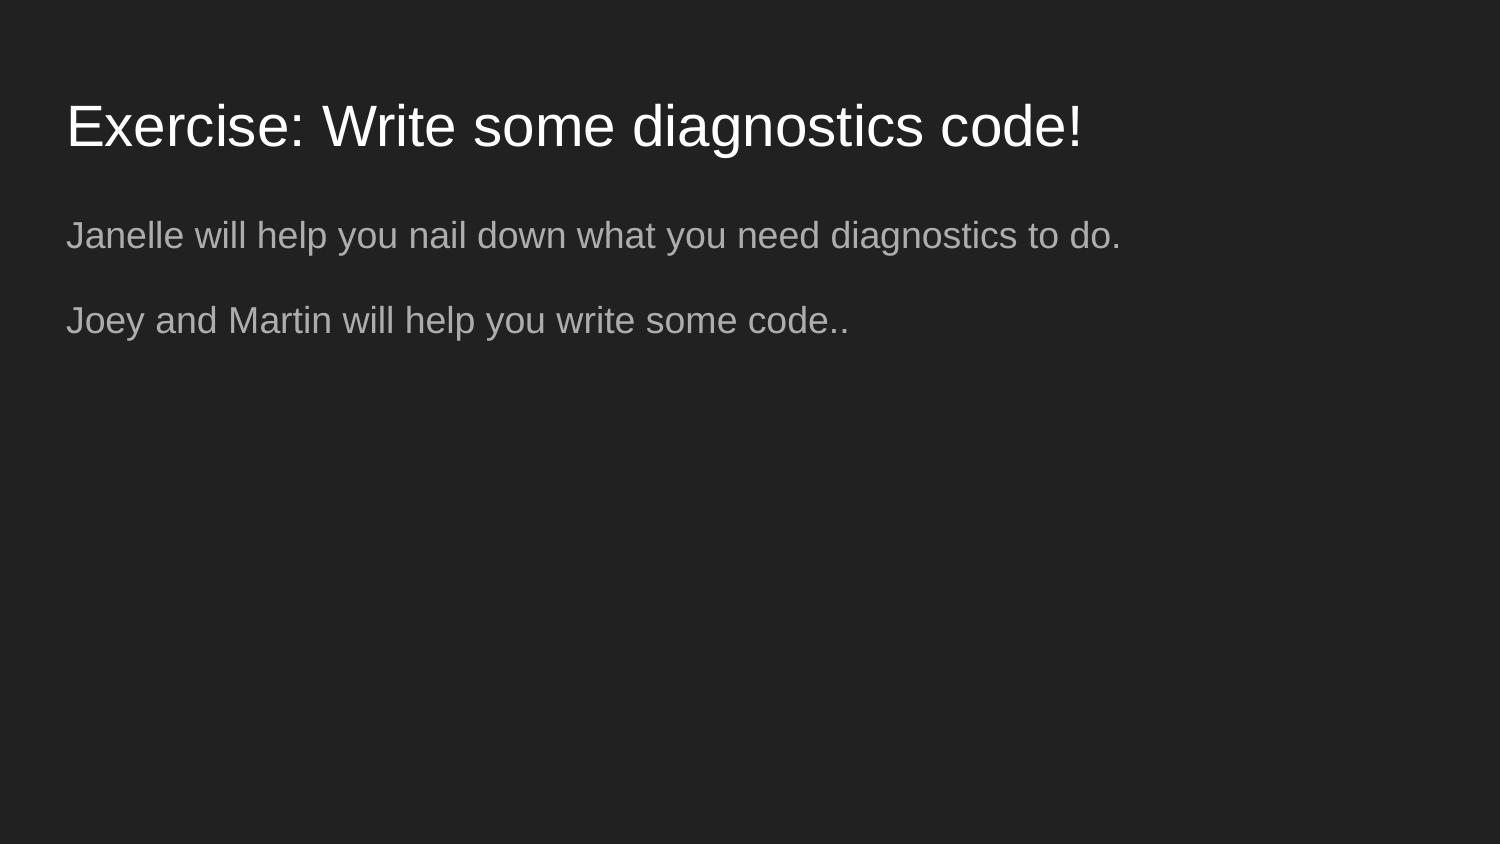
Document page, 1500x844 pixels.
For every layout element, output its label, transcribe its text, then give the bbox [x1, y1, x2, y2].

title Exercise: Write some diagnostics code! [51, 72, 1449, 167]
list Janelle will help you nail down what you need diagnostics to do. Joey and Martin will help you write some code.. [51, 189, 1449, 750]
